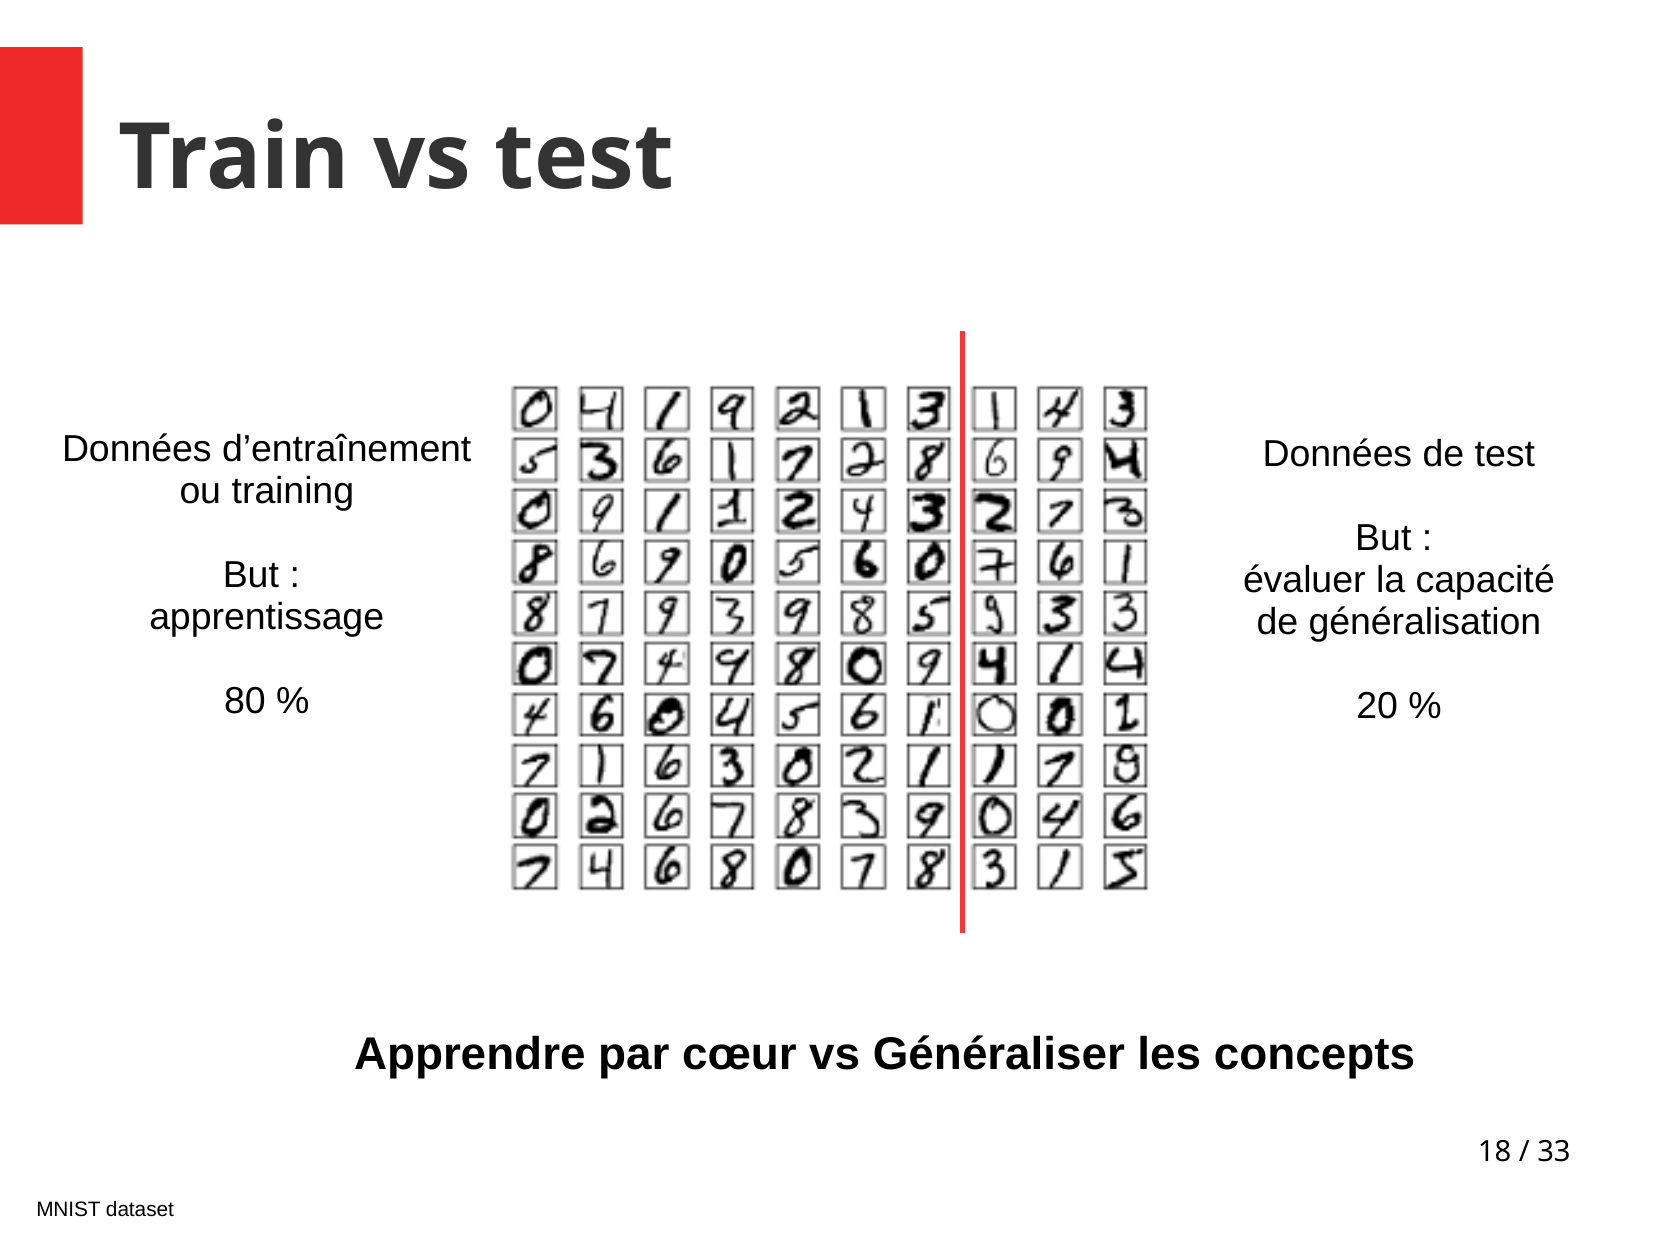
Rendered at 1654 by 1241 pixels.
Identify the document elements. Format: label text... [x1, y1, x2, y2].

title Train vs test [118, 49, 1571, 257]
picture [965, 377, 1158, 898]
text_box Données d’entraînement ou training But : apprentissage 80 % [47, 420, 487, 729]
text_box Données de test But : évaluer la capacité de généralisation 20 % [1228, 425, 1596, 734]
text_box MNIST dataset [21, 1190, 189, 1229]
picture [507, 377, 960, 898]
text_box Apprendre par cœur vs Généraliser les concepts [339, 1020, 1431, 1087]
